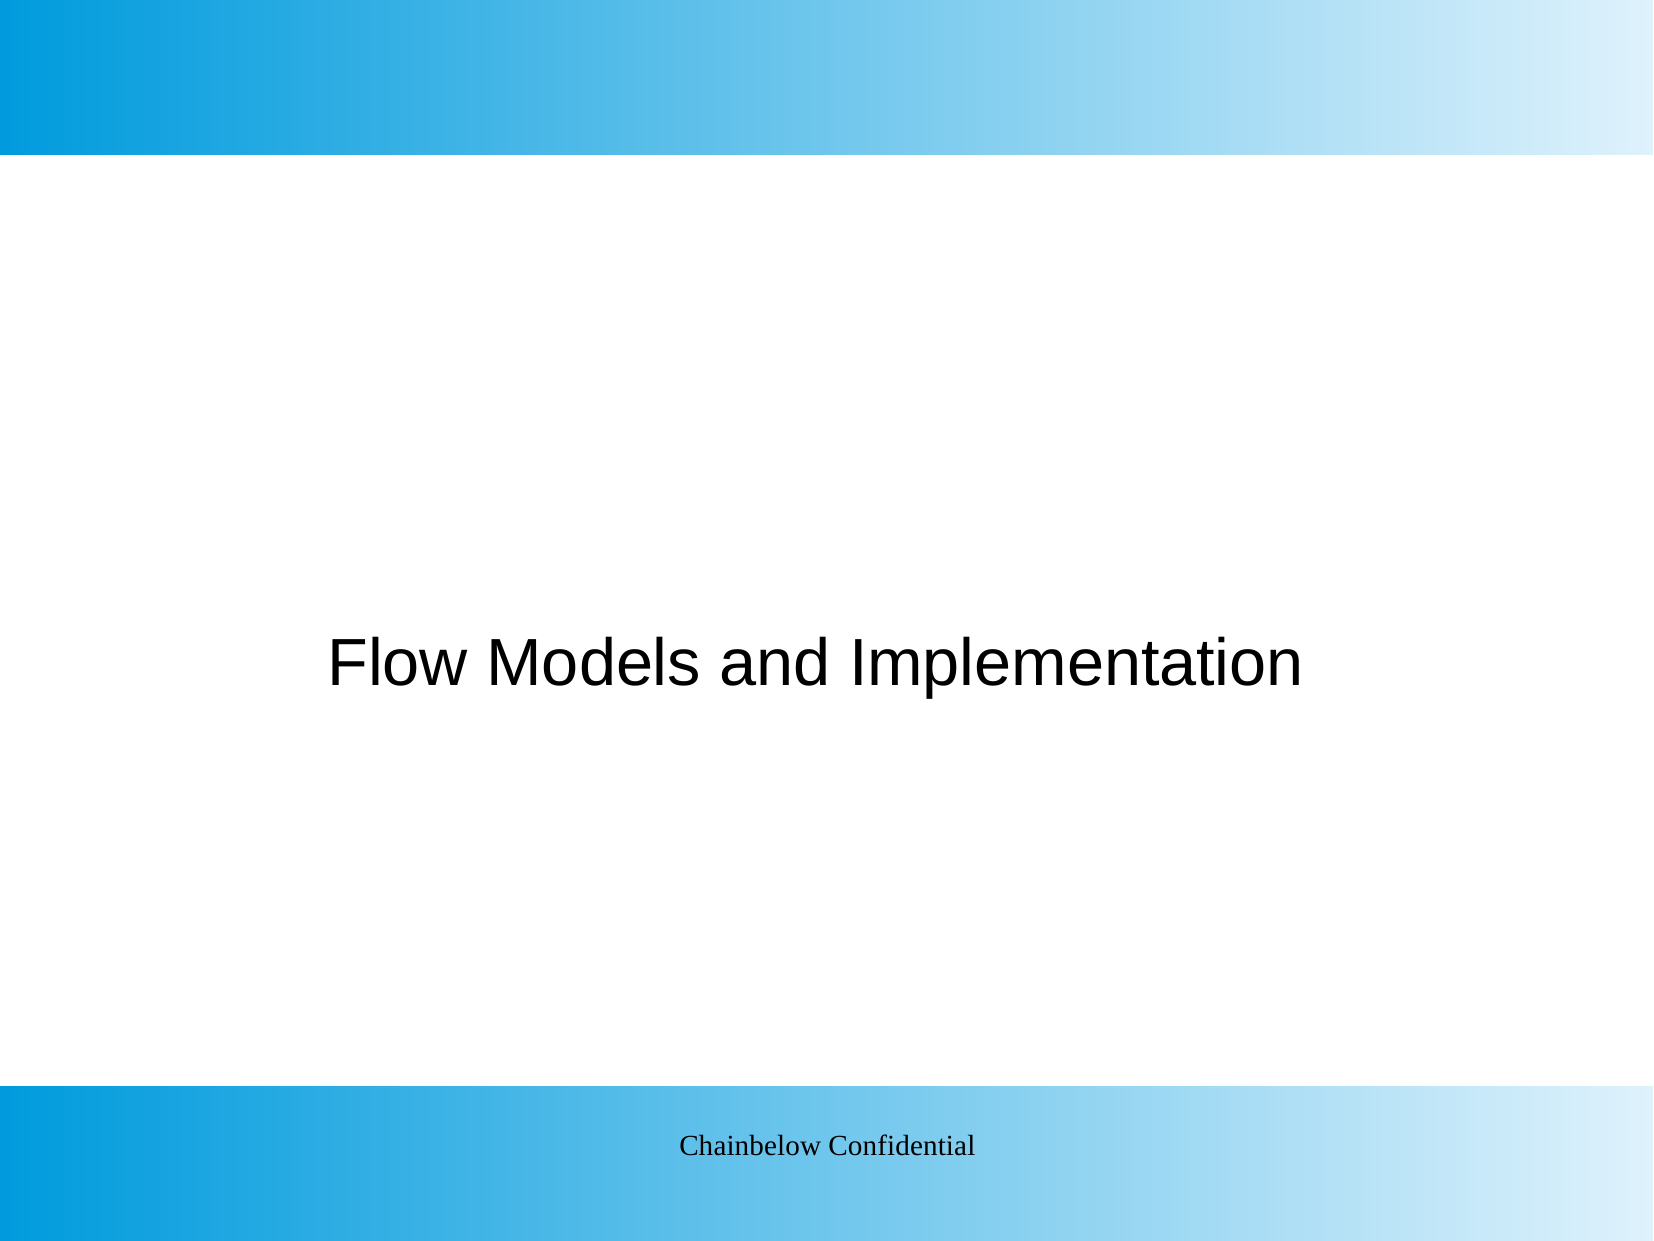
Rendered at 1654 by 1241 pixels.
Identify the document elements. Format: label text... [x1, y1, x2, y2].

subtitle Flow Models and Implementation [71, 420, 1561, 906]
